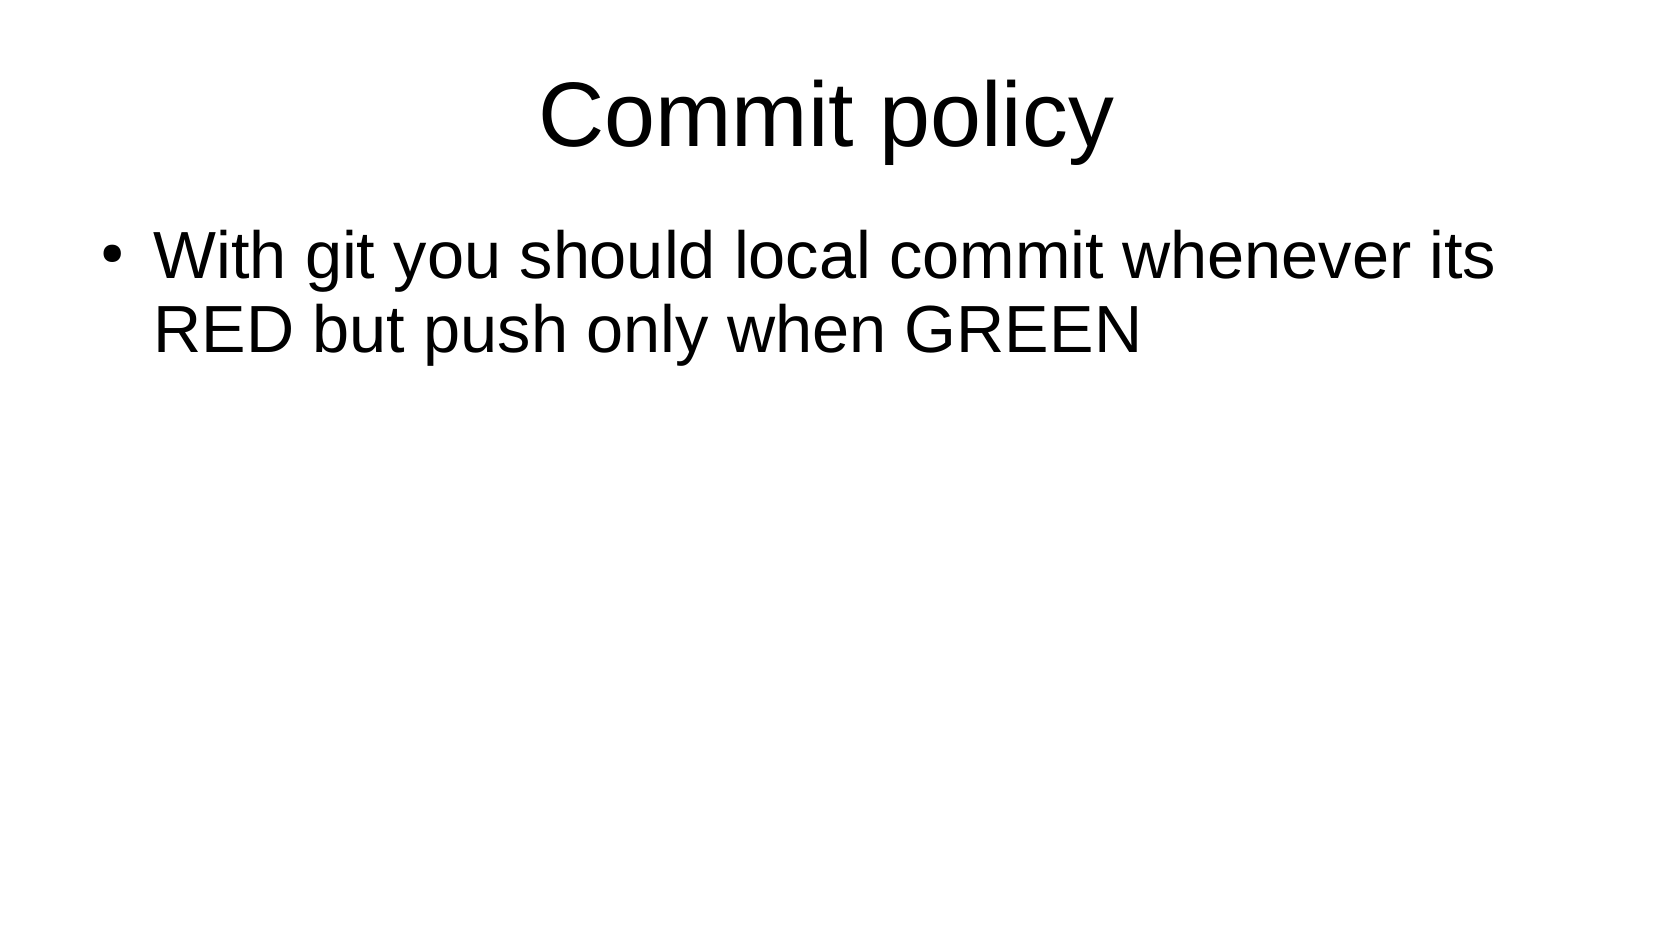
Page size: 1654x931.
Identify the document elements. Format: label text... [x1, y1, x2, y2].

list With git you should local commit whenever its RED but push only when GREEN [82, 217, 1571, 758]
title Commit policy [82, 37, 1571, 193]
